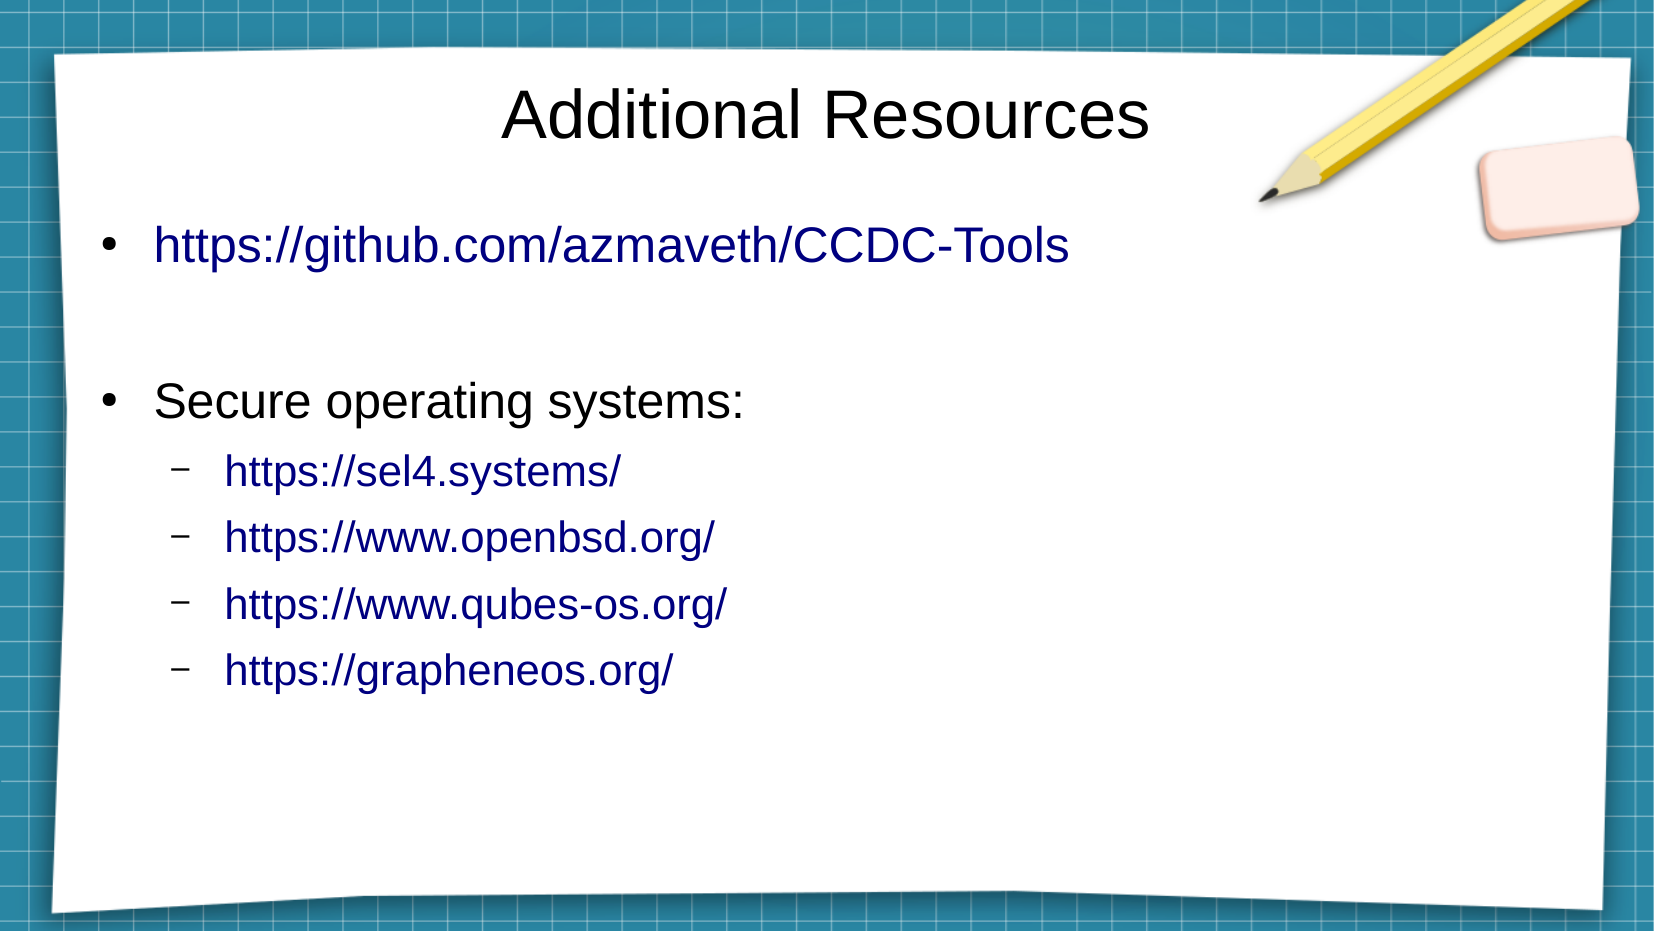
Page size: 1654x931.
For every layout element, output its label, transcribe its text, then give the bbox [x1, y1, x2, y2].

list https://github.com/azmaveth/CCDC-Tools Secure operating systems: https://sel4.systems/ https://www.openbsd.org/ https://www.qubes-os.org/ https://grapheneos.org/ [82, 217, 1571, 758]
title Additional Resources [82, 37, 1571, 193]
picture [0, 0, 1654, 931]
